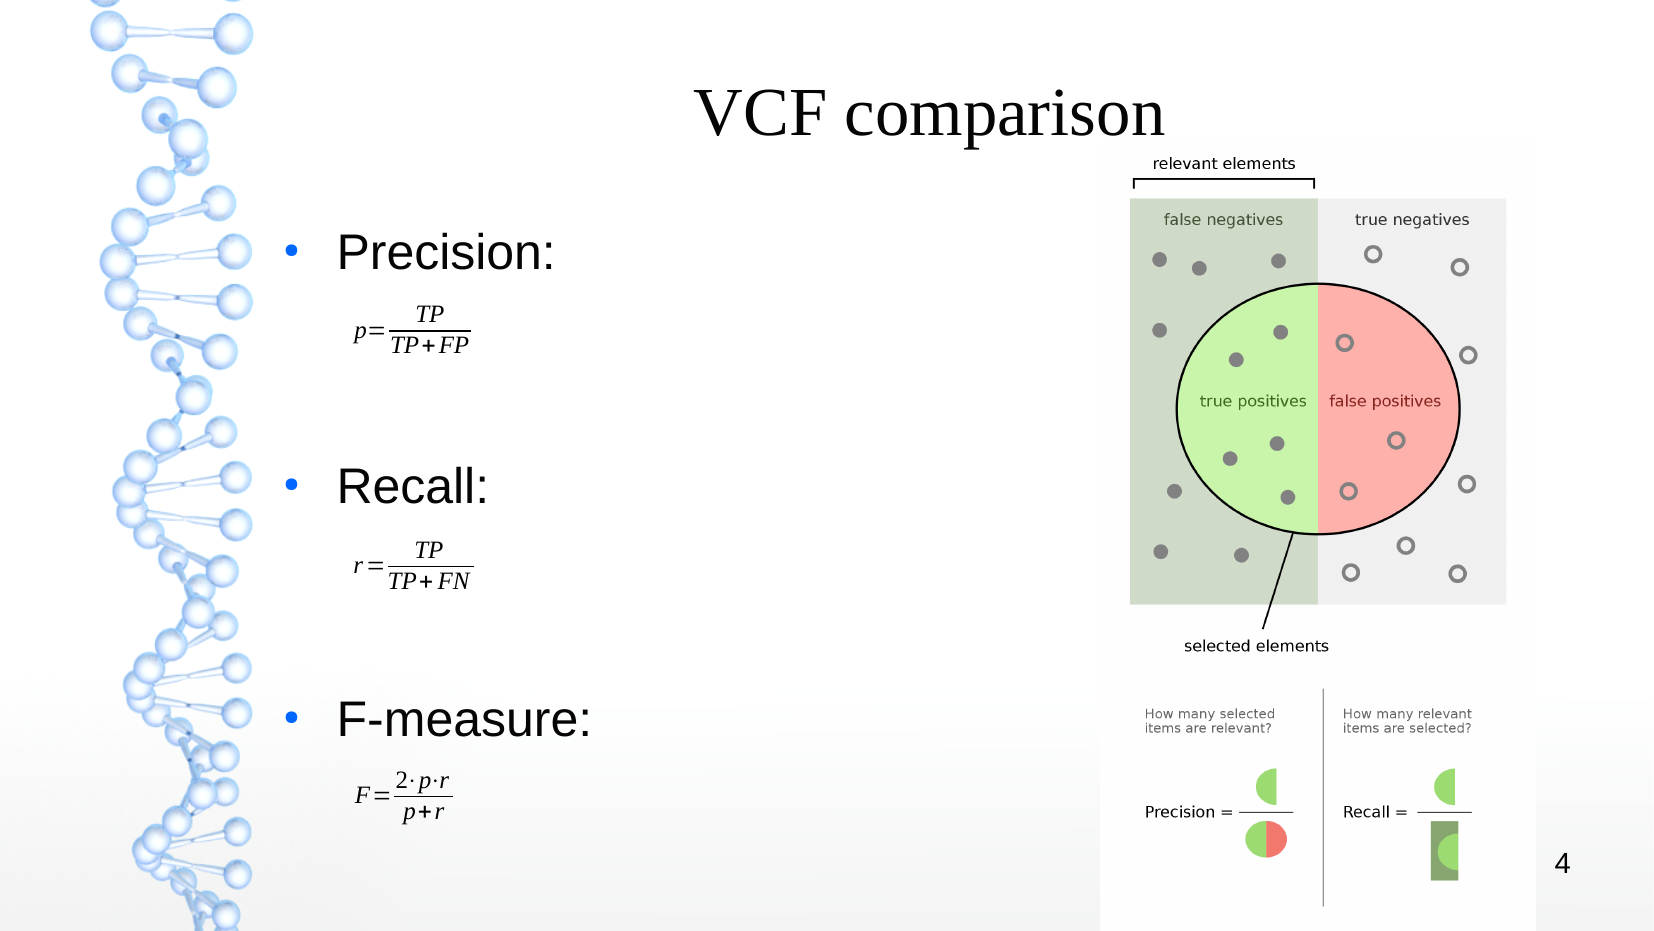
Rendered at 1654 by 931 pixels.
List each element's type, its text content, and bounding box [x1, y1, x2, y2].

chart [345, 300, 479, 361]
chart [347, 536, 481, 596]
title VCF comparison [265, 35, 1595, 189]
list Precision: Recall: F-measure: [265, 224, 1096, 931]
chart [347, 766, 460, 826]
picture [0, 0, 1654, 931]
